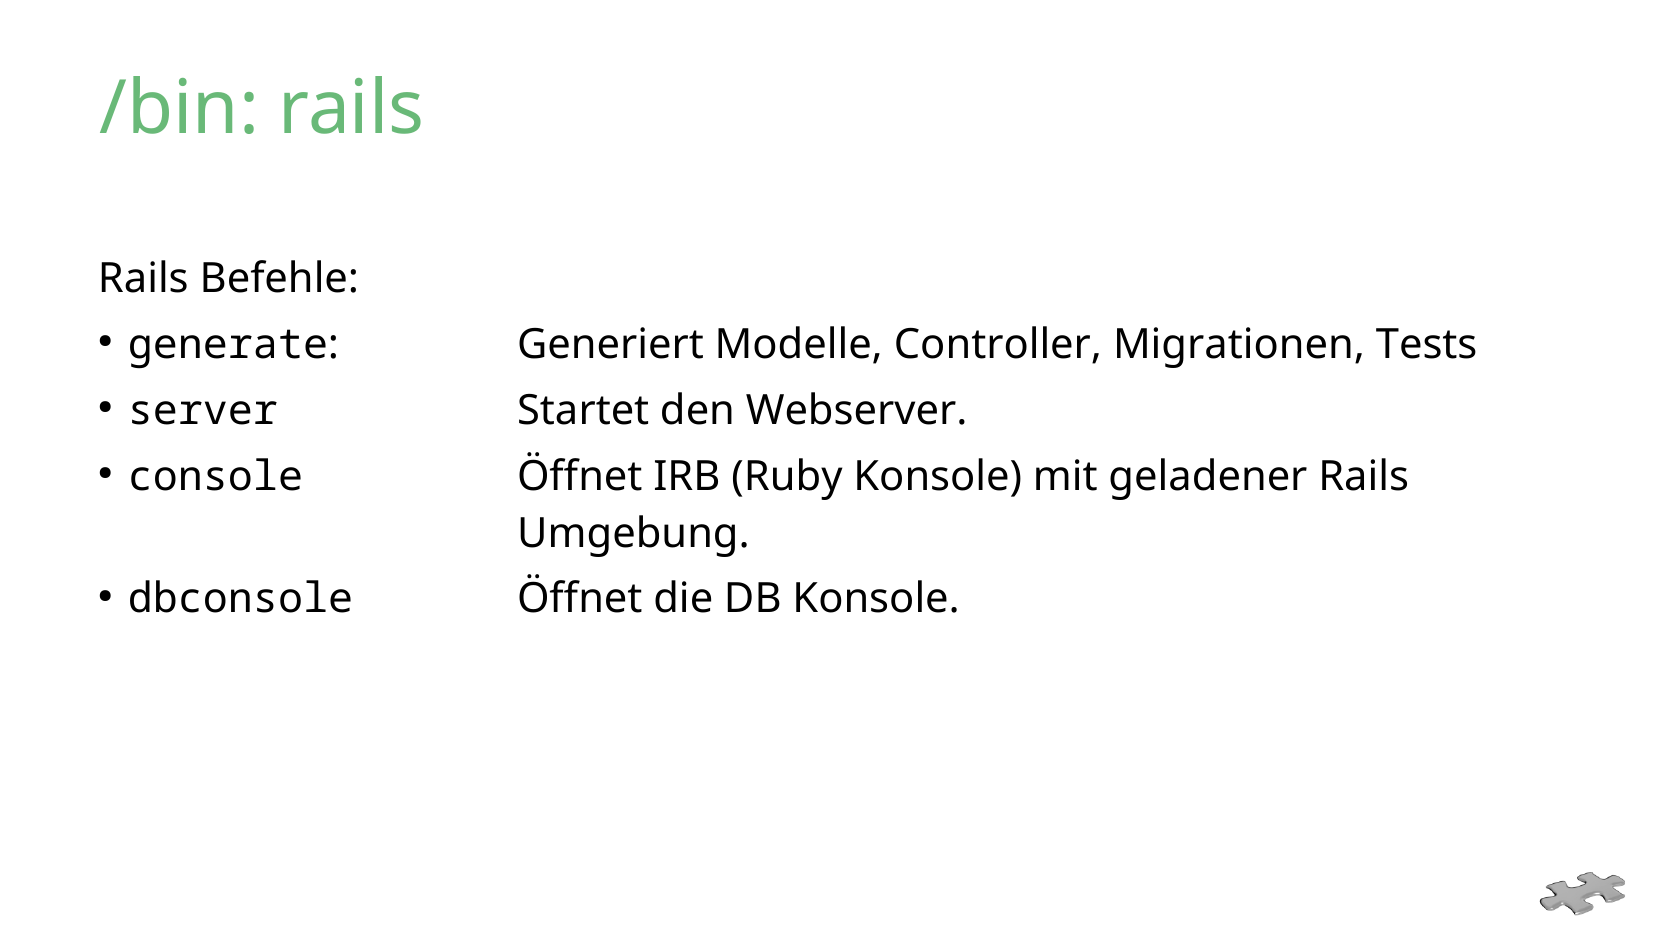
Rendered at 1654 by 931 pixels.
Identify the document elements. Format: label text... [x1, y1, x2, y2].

picture [1539, 871, 1626, 916]
list Rails Befehle: generate: Generiert Modelle, Controller, Migrationen, Tests server Startet den Webserver. console Öffnet IRB (Ruby Konsole) mit geladener Rails Umgebung. dbconsole Öffnet die DB Konsole. [97, 248, 1543, 793]
title /bin: rails [99, 54, 1535, 154]
